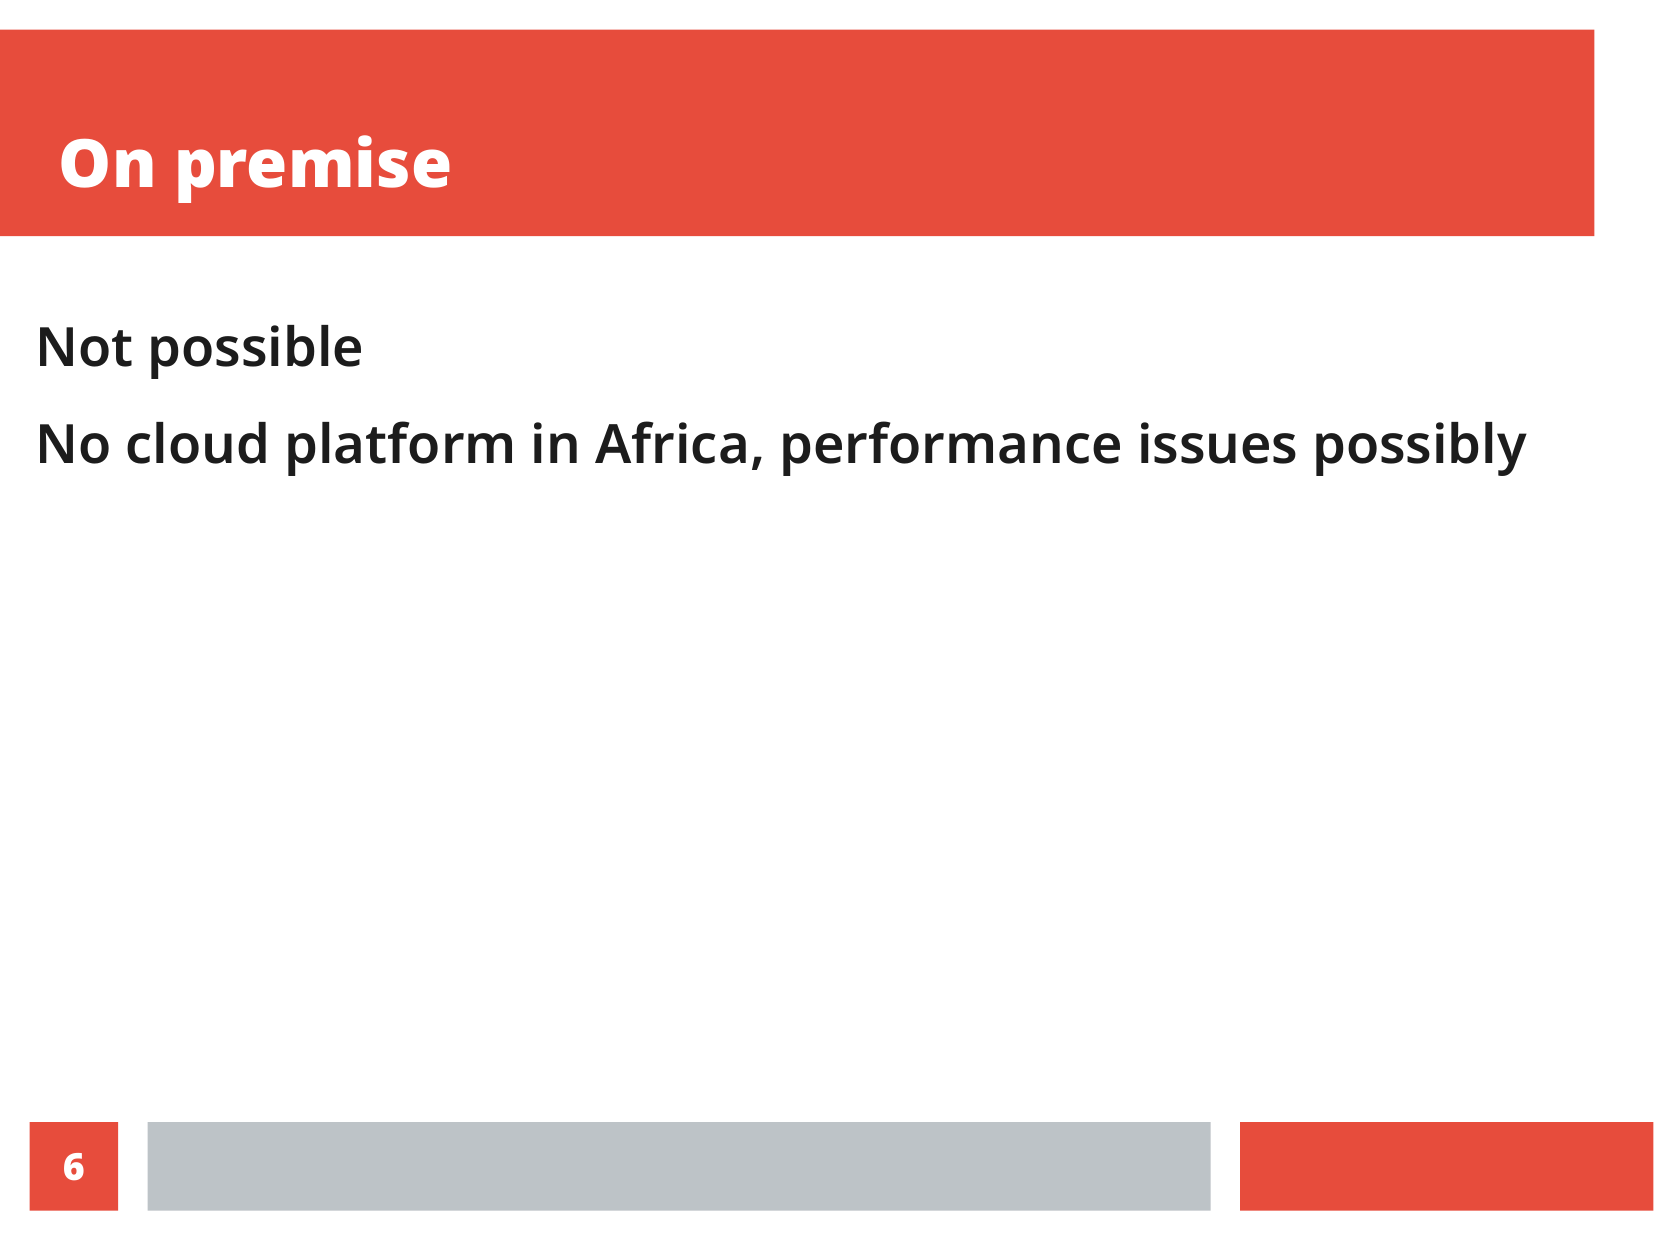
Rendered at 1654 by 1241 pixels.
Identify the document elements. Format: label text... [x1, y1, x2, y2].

title On premise [59, 59, 1595, 207]
list Not possible No cloud platform in Africa, performance issues possibly [35, 308, 1542, 1076]
